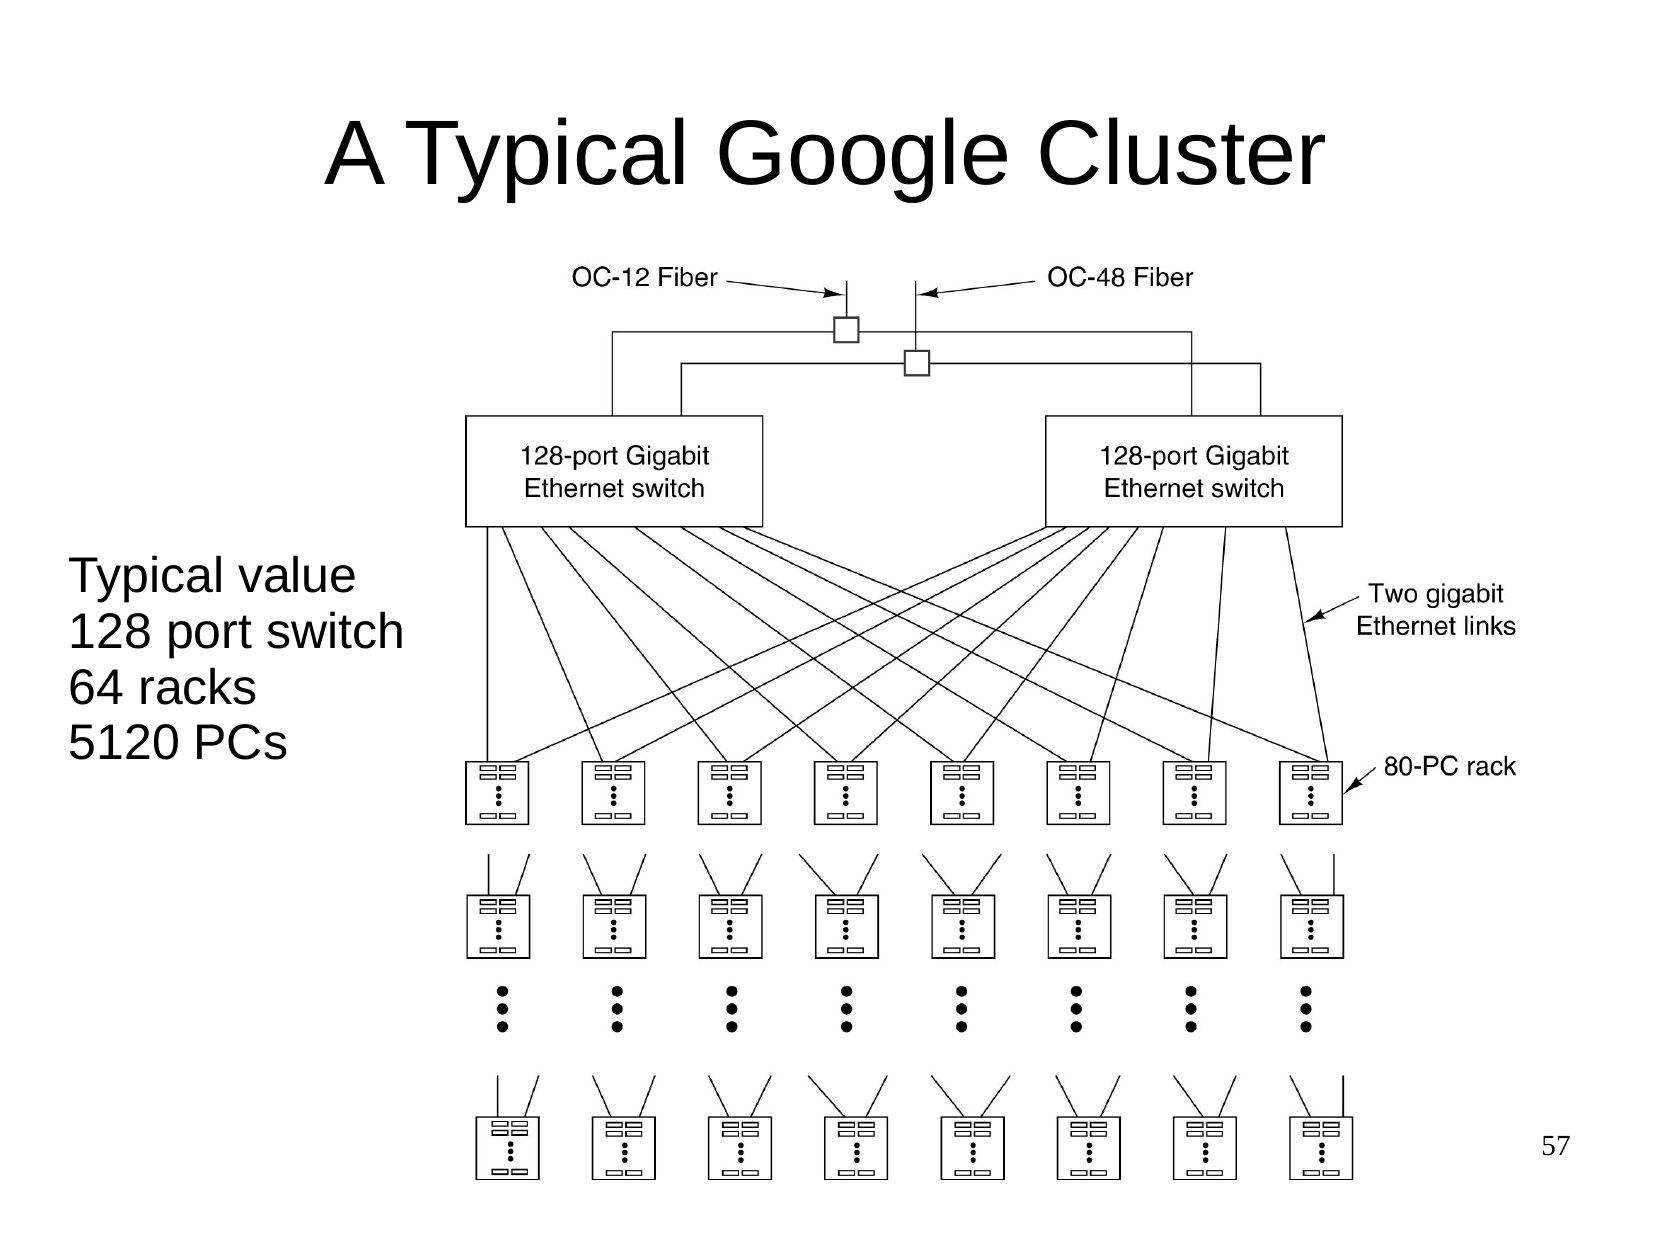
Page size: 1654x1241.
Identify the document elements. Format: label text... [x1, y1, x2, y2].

picture [465, 261, 1516, 1180]
text_box Typical value 128 port switch 64 racks 5120 PCs [54, 540, 421, 780]
title A Typical Google Cluster [82, 49, 1571, 257]
